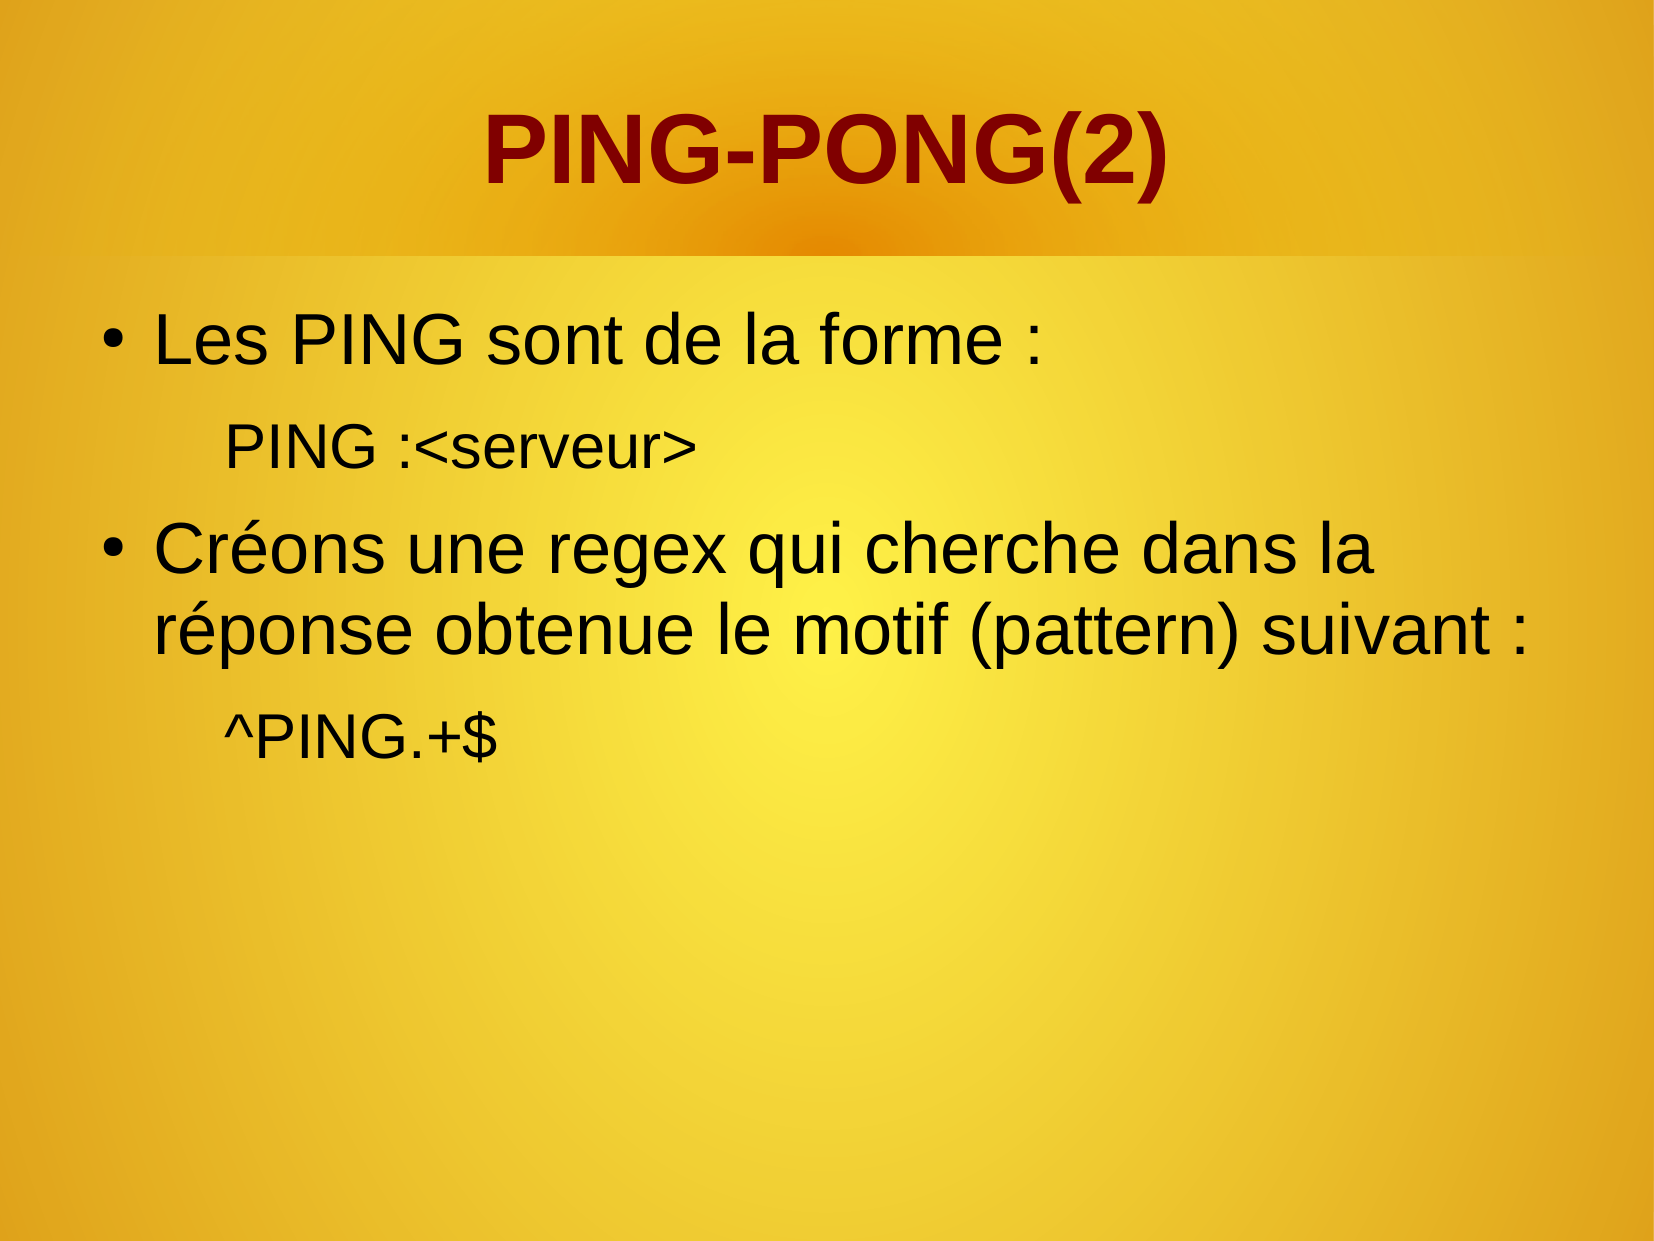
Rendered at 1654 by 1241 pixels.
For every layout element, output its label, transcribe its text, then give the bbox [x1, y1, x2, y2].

title PING-PONG(2) [82, 47, 1571, 252]
list Les PING sont de la forme : PING :<serveur> Créons une regex qui cherche dans la réponse obtenue le motif (pattern) suivant : ^PING.+$ [82, 299, 1571, 1019]
